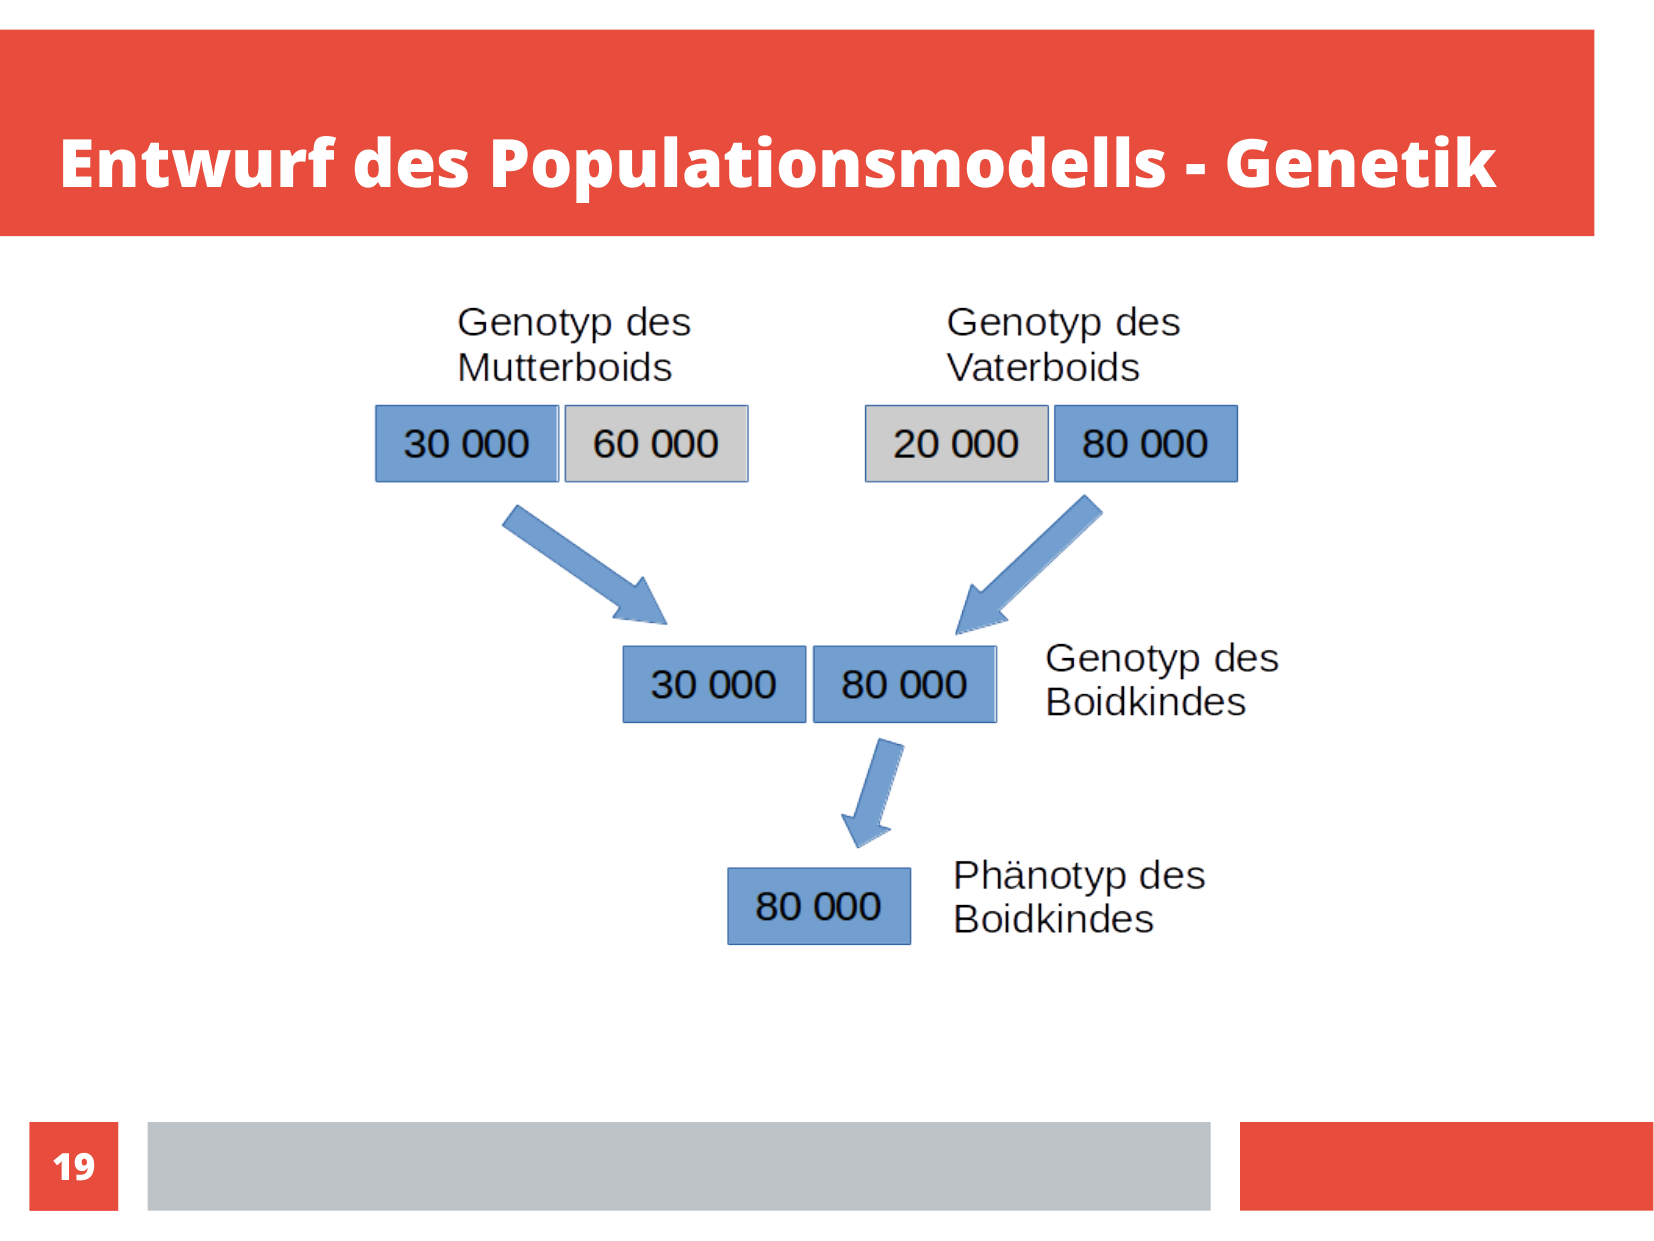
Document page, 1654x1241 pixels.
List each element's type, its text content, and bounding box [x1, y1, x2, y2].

title Entwurf des Populationsmodells - Genetik [59, 59, 1595, 207]
picture [363, 272, 1295, 970]
